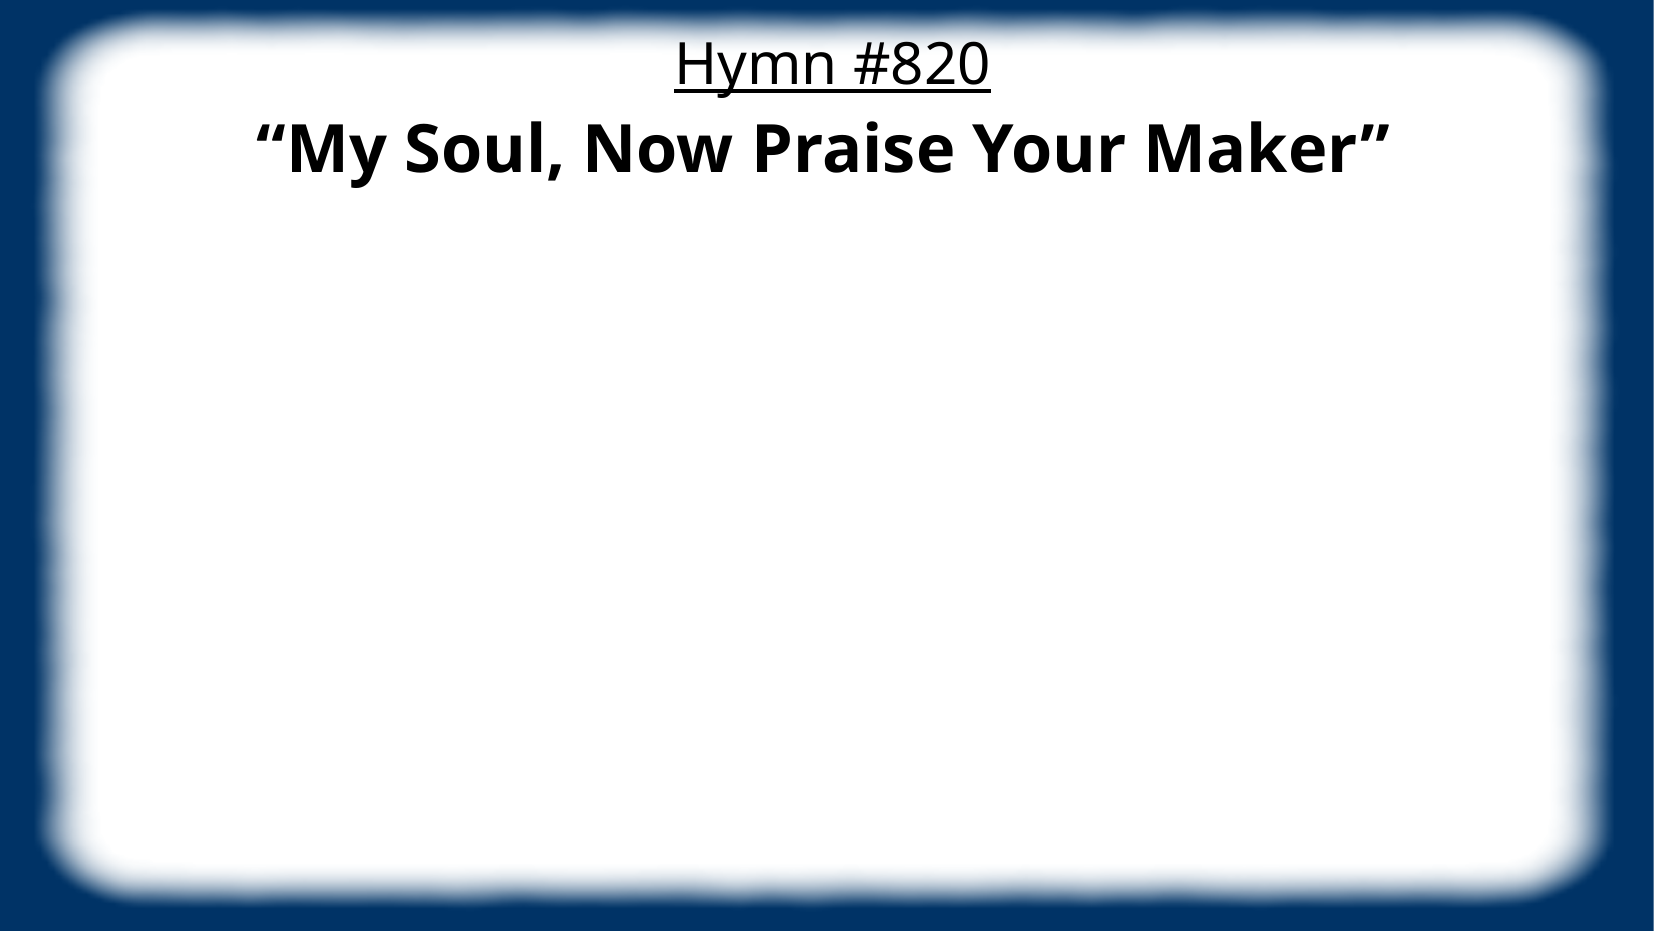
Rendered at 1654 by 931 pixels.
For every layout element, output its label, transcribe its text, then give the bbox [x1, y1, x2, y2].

picture [0, 0, 1654, 931]
text_box Hymn #820 “My Soul, Now Praise Your Maker” [90, 15, 1576, 196]
